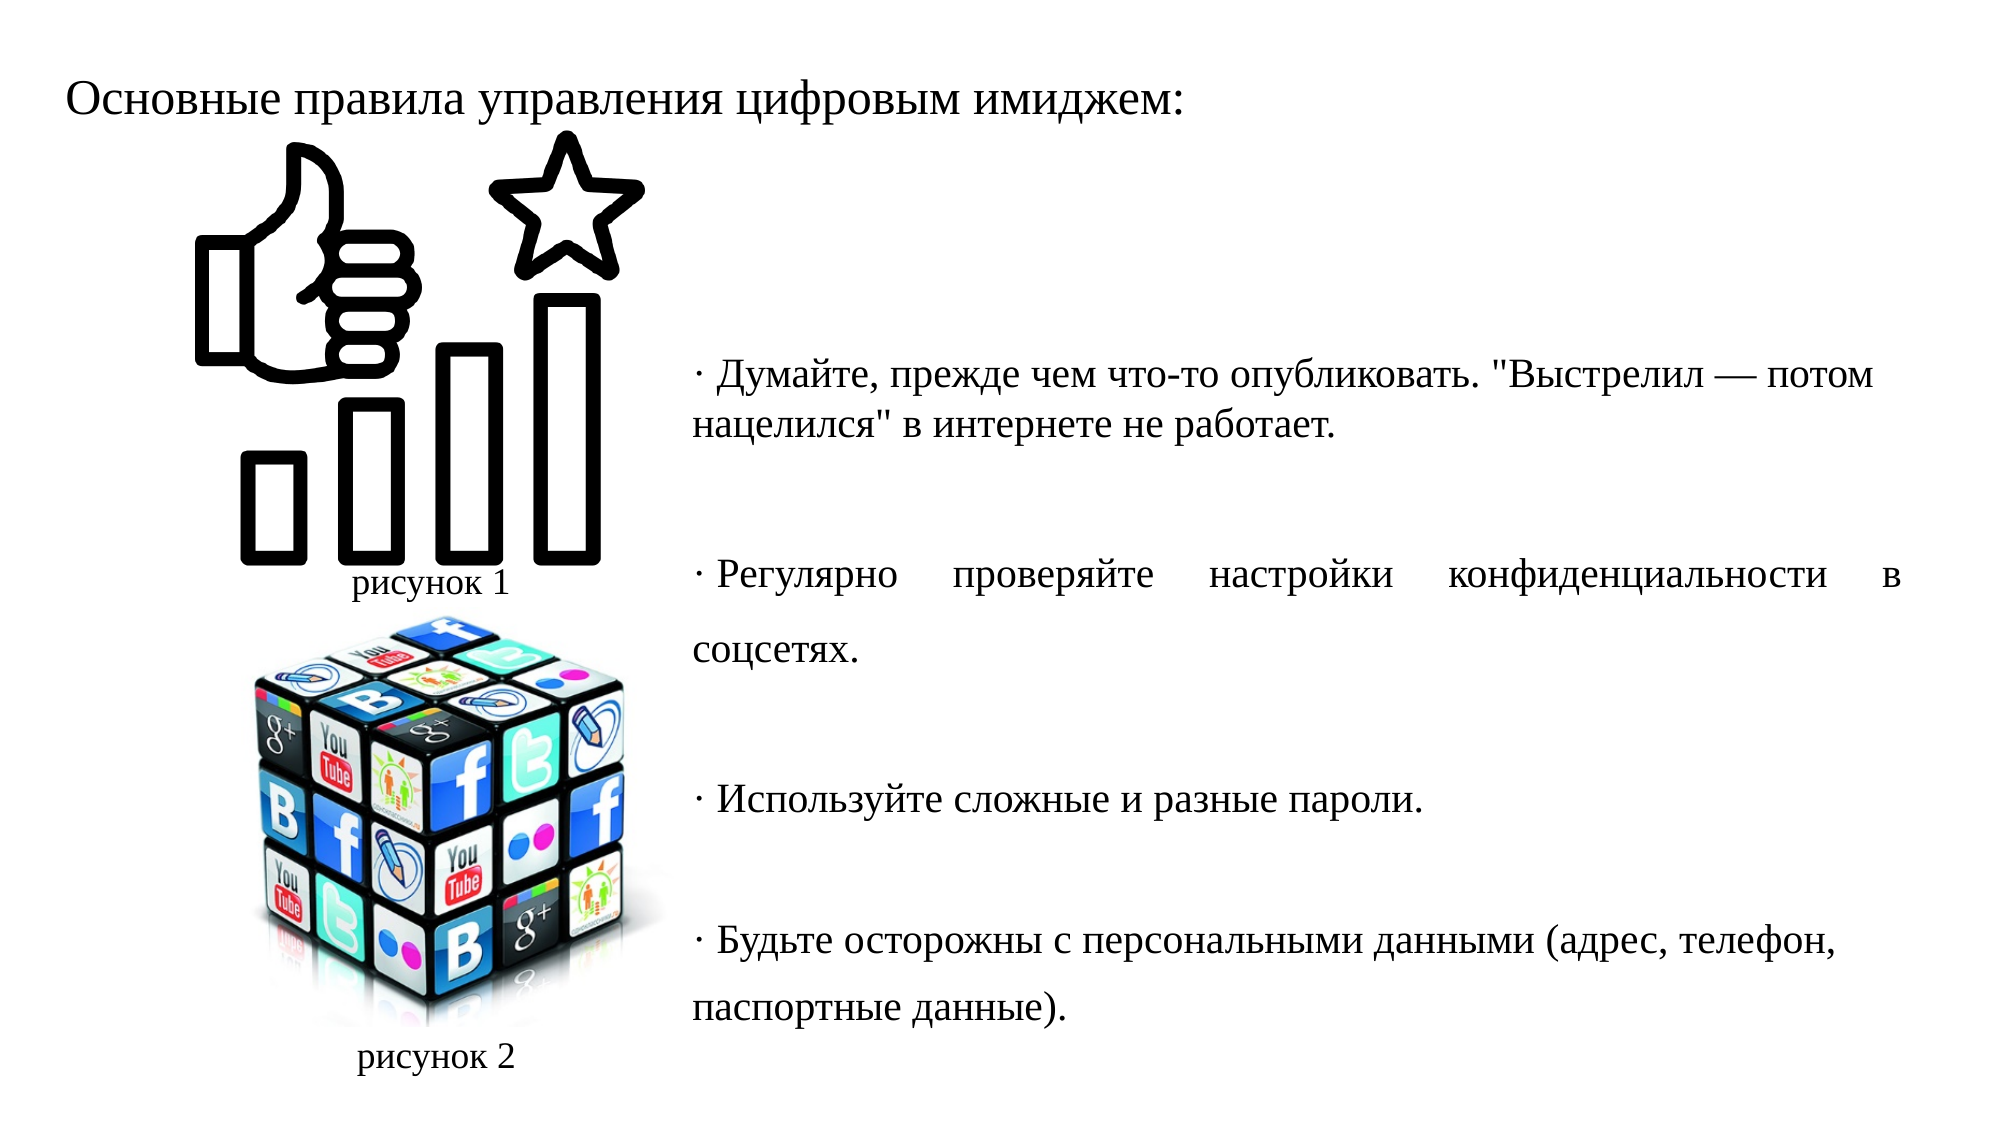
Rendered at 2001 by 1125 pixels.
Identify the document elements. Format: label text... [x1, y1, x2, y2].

text_box рисунок 1 [336, 549, 526, 610]
text_box · Думайте, прежде чем что-то опубликовать. "Выстрелил — потом нацелился" в интернете не работает. · Регулярно проверяйте настройки конфиденциальности в соцсетях. · Используйте сложные и разные пароли. · Будьте осторожны с персональными данными (адрес, телефон, паспортные данные). [677, 337, 1918, 1125]
picture [187, 115, 652, 580]
picture [138, 607, 677, 1027]
text_box Основные правила управления цифровым имиджем: [50, 57, 1202, 133]
text_box рисунок 2 [342, 1024, 531, 1084]
